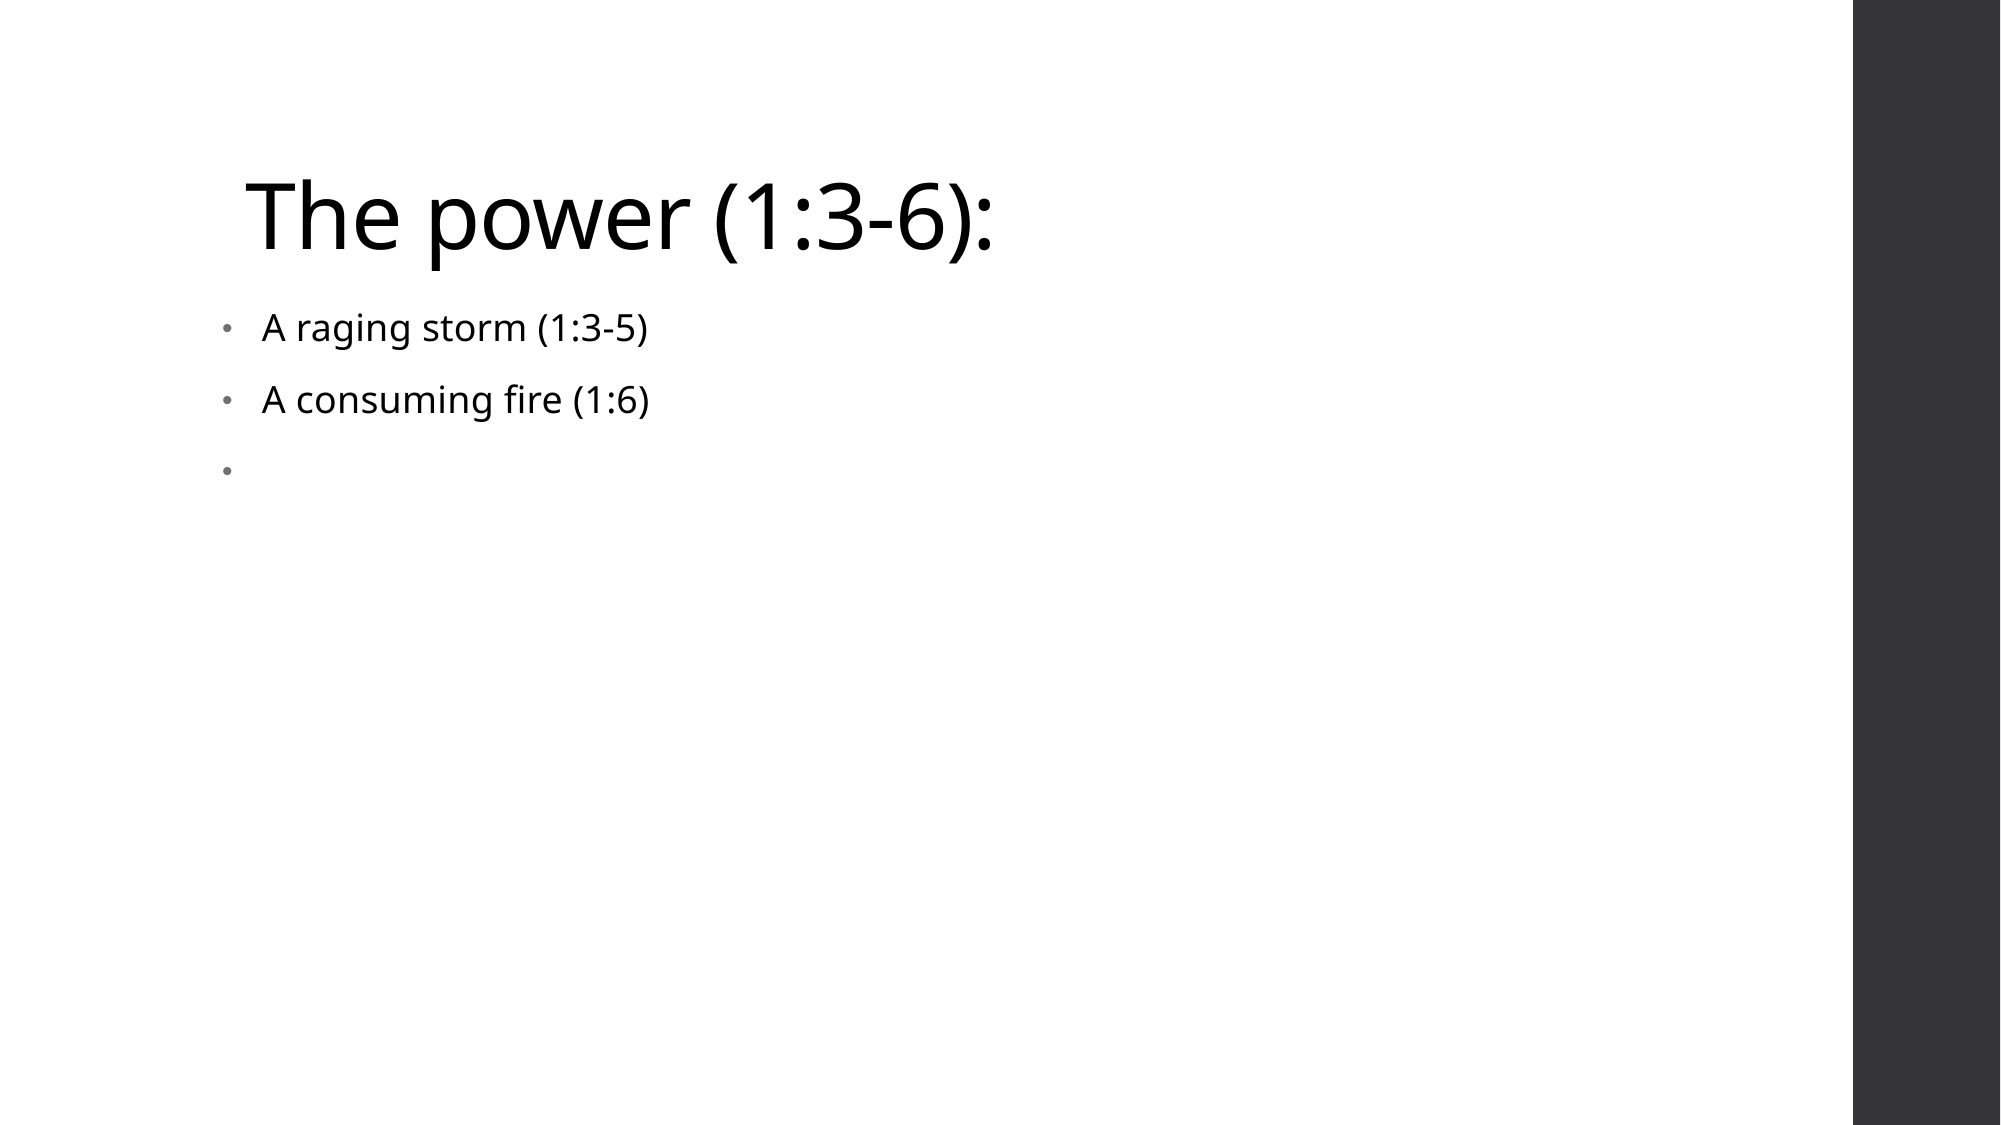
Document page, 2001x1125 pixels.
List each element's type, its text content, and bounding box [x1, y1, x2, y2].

list A raging storm (1:3-5) A consuming fire (1:6) [206, 299, 1617, 1014]
title The power (1:3-6): [206, 60, 1797, 278]
